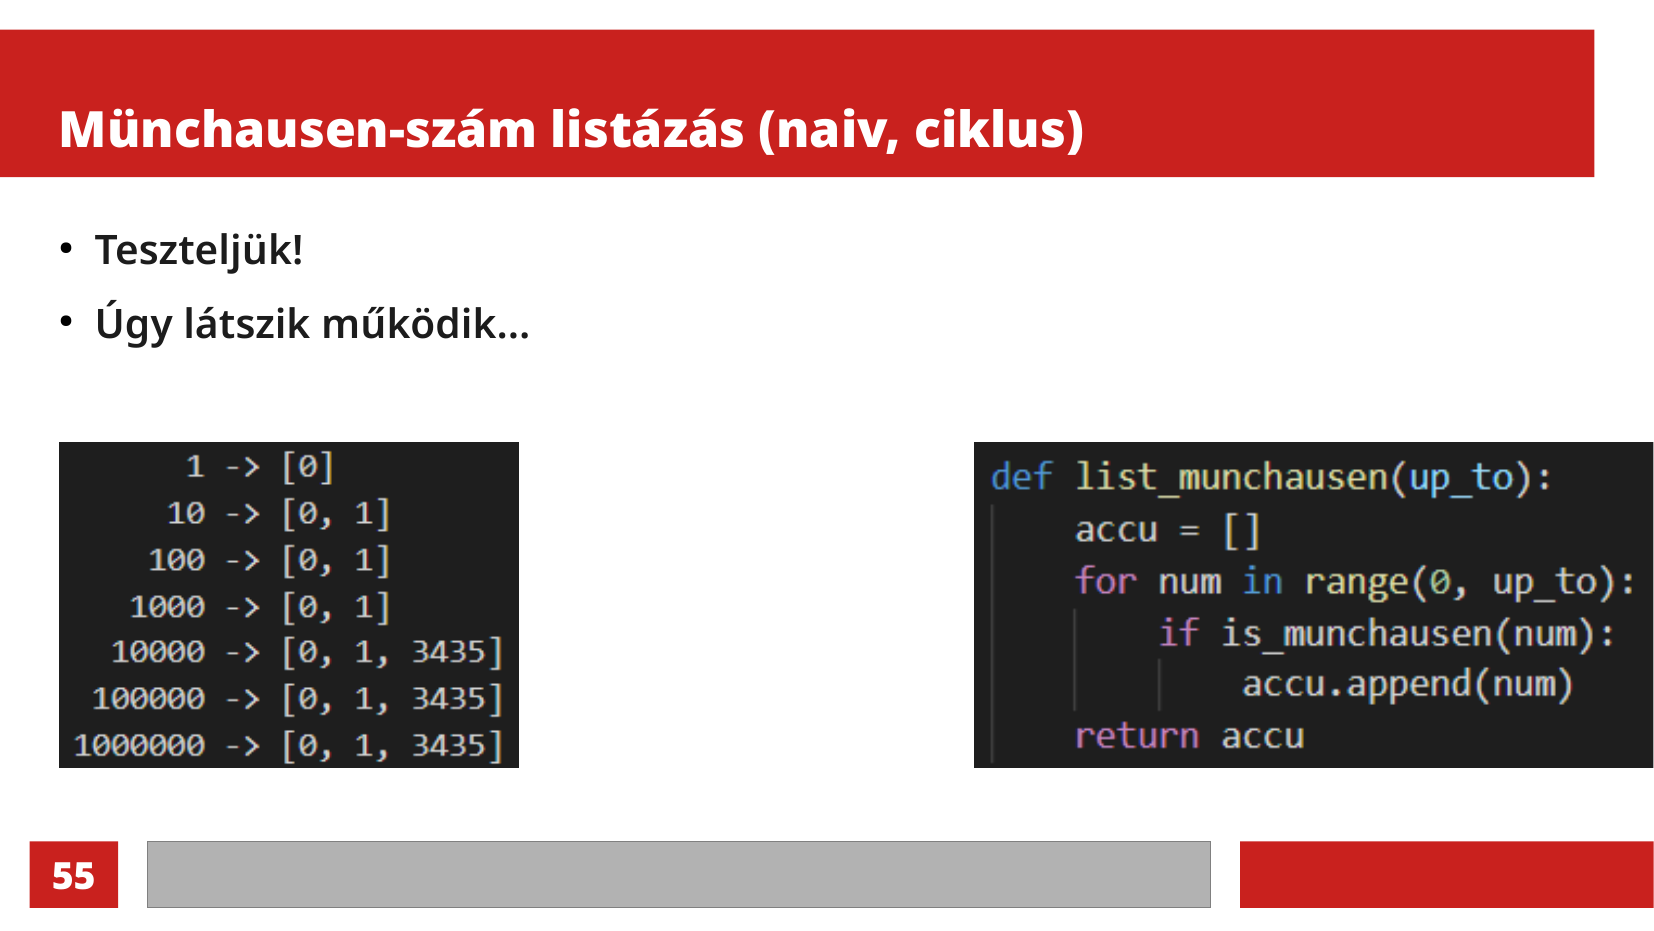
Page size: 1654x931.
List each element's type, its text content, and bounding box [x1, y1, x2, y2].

list Teszteljük! Úgy látszik működik... [59, 221, 1565, 502]
picture [974, 442, 1654, 768]
title Münchausen-szám listázás (naiv, ciklus) [59, 44, 1595, 163]
picture [59, 442, 519, 768]
